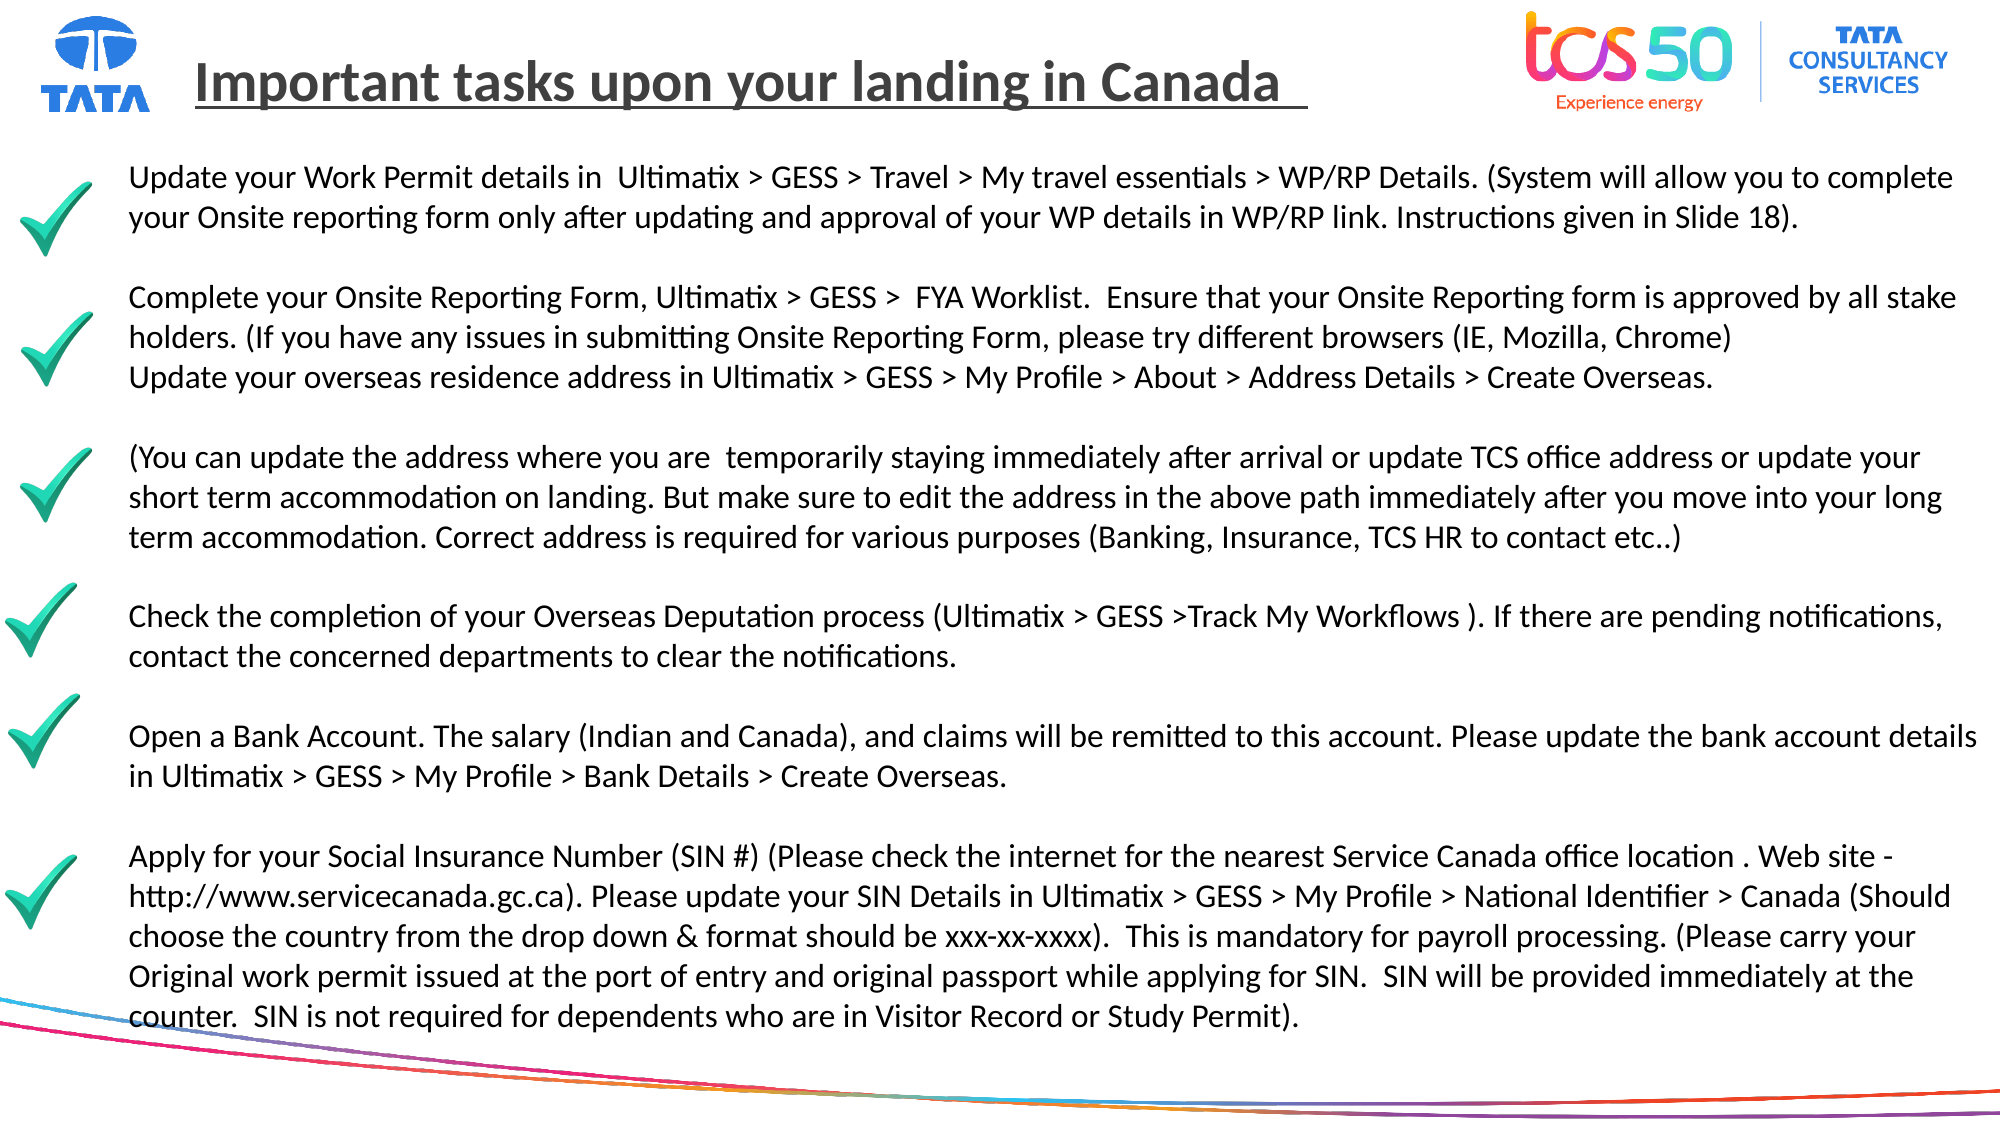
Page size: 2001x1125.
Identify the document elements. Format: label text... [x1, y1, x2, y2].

picture [0, 949, 2000, 1125]
text_box Update your Work Permit details in Ultimatix > GESS > Travel > My travel essentials > WP/RP Details. (System will allow you to complete your Onsite reporting form only after updating and approval of your WP details in WP/RP link. Instructions given in Slide 18). Complete your Onsite Reporting Form, Ultimatix > GESS > FYA Worklist. Ensure that your Onsite Reporting form is approved by all stake holders. (If you have any issues in submitting Onsite Reporting Form, please try different browsers (IE, Mozilla, Chrome) Update your overseas residence address in Ultimatix > GESS > My Profile > About > Address Details > Create Overseas. (You can update the address where you are temporarily staying immediately after arrival or update TCS office address or update your short term accommodation on landing. But make sure to edit the address in the above path immediately after you move into your long term accommodation. Correct address is required for various purposes (Banking, Insurance, TCS HR to contact etc..) Check the completion of your Overseas Deputation process (Ultimatix > GESS >Track My Workflows ). If there are pending notifications, contact the concerned departments to clear the notifications. Open a Bank Account. The salary (Indian and Canada), and claims will be remitted to this account. Please update the bank account details in Ultimatix > GESS > My Profile > Bank Details > Create Overseas. Apply for your Social Insurance Number (SIN #) (Please check the internet for the nearest Service Canada office location . Web site - http://www.servicecanada.gc.ca). Please update your SIN Details in Ultimatix > GESS > My Profile > National Identifier > Canada (Should choose the country from the drop down & format should be xxx-xx-xxxx). This is mandatory for payroll processing. (Please carry your Original work permit issued at the port of entry and original passport while applying for SIN. SIN will be provided immediately at the counter. SIN is not required for dependents who are in Visitor Record or Study Permit). [113, 148, 2000, 1082]
picture [41, 16, 150, 112]
picture [0, 851, 82, 933]
picture [0, 579, 82, 661]
picture [3, 690, 85, 772]
picture [1526, 11, 1948, 112]
picture [15, 178, 97, 260]
title Important tasks upon your landing in Canada [180, 47, 1809, 140]
picture [16, 308, 98, 391]
picture [15, 444, 97, 526]
